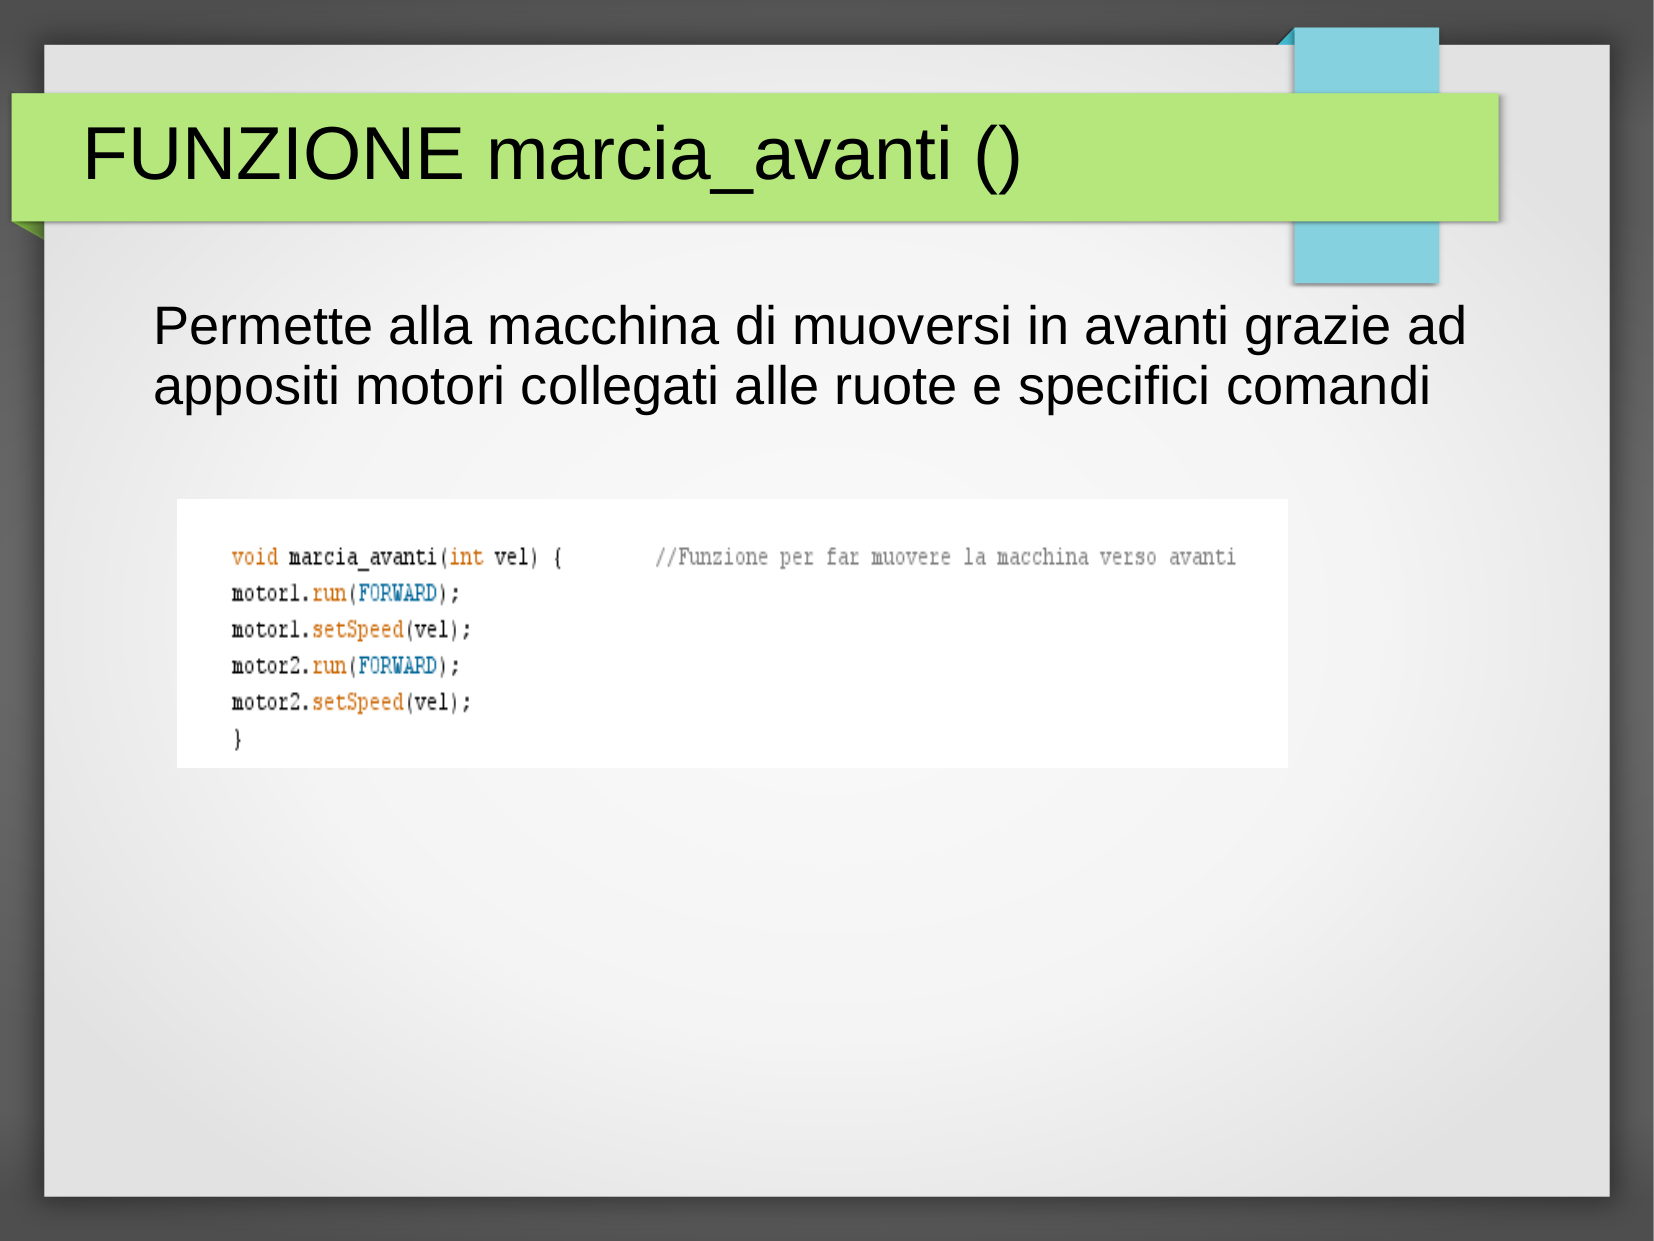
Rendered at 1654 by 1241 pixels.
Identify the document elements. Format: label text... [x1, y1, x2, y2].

title FUNZIONE marcia_avanti () [82, 94, 1264, 213]
picture [0, 0, 1654, 1241]
list Permette alla macchina di muoversi in avanti grazie ad appositi motori collegati alle ruote e specifici comandi [82, 295, 1571, 1015]
